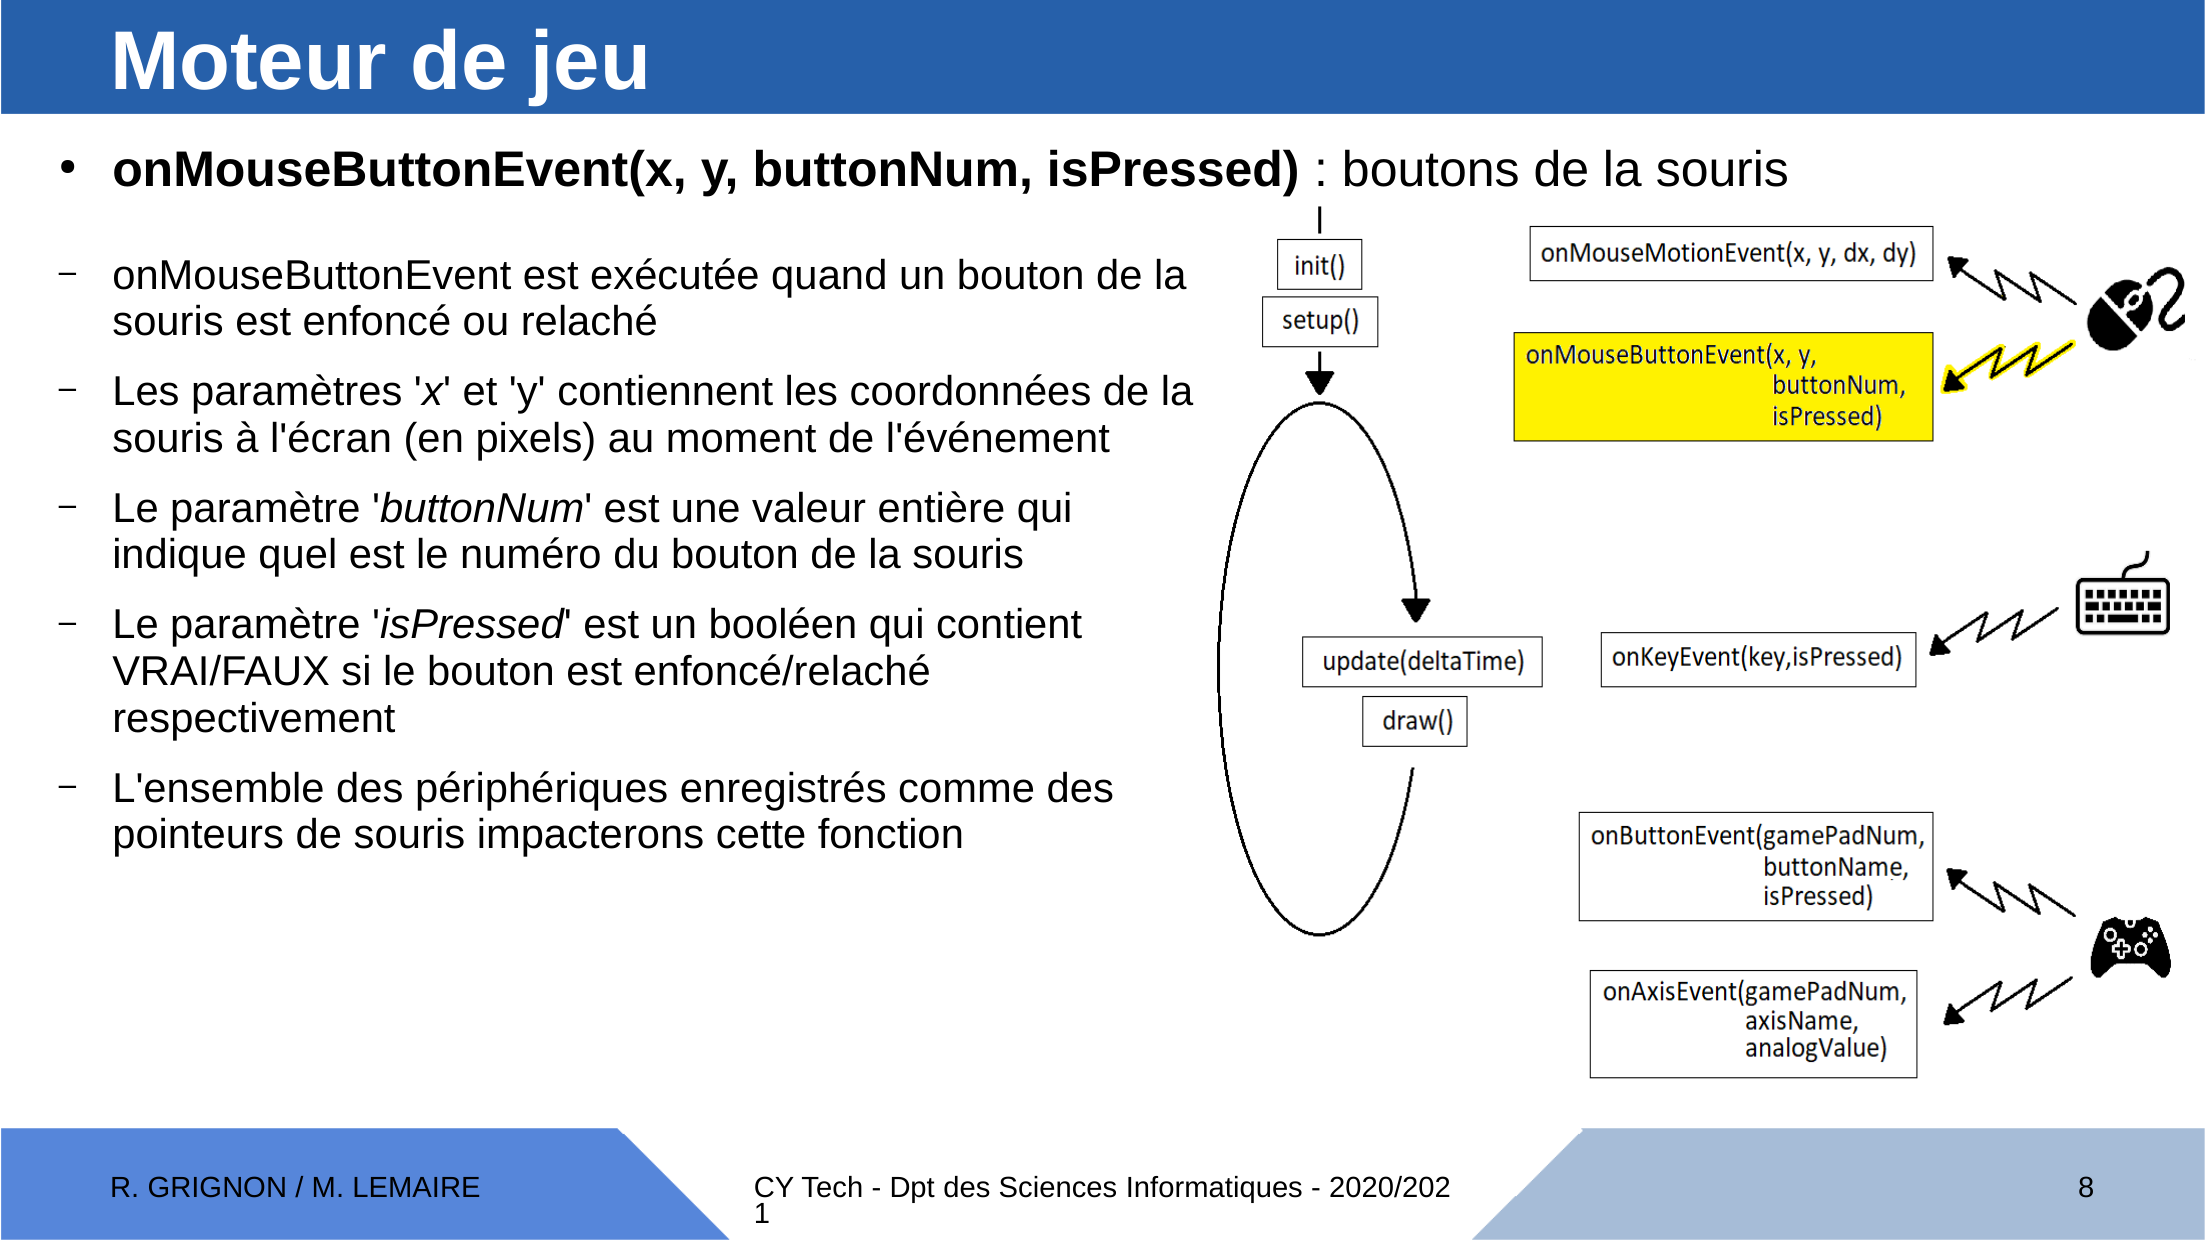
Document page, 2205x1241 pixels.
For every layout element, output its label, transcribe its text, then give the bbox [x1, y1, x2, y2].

picture [527, 315, 538, 322]
picture [286, 315, 306, 322]
picture [564, 315, 583, 322]
picture [403, 315, 411, 322]
list onMouseButtonEvent est exécutée quand un bouton de la souris est enfoncé ou relaché Les paramètres 'x' et 'y' contiennent les coordonnées de la souris à l'écran (en pixels) au moment de l'événement Le paramètre 'buttonNum' est une valeur entière qui indique quel est le numéro du bouton de la souris Le paramètre 'isPressed' est un booléen qui contient VRAI/FAUX si le bouton est enfoncé/relaché respectivement L'ensemble des périphériques enregistrés comme des pointeurs de souris impacterons cette fonction [0, 322, 1207, 1129]
picture [413, 315, 432, 322]
picture [434, 315, 445, 322]
picture [241, 315, 252, 322]
picture [379, 315, 386, 322]
picture [162, 315, 173, 322]
picture [199, 315, 205, 322]
picture [366, 315, 377, 322]
picture [492, 315, 503, 322]
picture [447, 315, 466, 322]
picture [0, 0, 2205, 1241]
picture [152, 315, 159, 322]
list onMouseButtonEvent(x, y, buttonNum, isPressed) : boutons de la souris [41, 211, 1210, 315]
picture [176, 315, 182, 322]
picture [321, 315, 328, 322]
picture [186, 315, 196, 322]
picture [332, 315, 342, 322]
picture [468, 315, 479, 322]
picture [586, 315, 594, 322]
picture [553, 315, 561, 322]
picture [390, 315, 400, 322]
picture [345, 315, 353, 322]
picture [118, 315, 137, 322]
picture [264, 315, 282, 322]
title Moteur de jeu [110, 49, 2095, 211]
picture [481, 315, 489, 322]
picture [356, 315, 364, 322]
picture [640, 315, 651, 322]
picture [308, 315, 319, 322]
picture [506, 315, 523, 322]
picture [596, 315, 614, 322]
picture [631, 315, 638, 322]
picture [208, 315, 239, 322]
picture [540, 315, 551, 322]
picture [618, 315, 628, 322]
picture [254, 315, 261, 322]
picture [139, 315, 150, 322]
